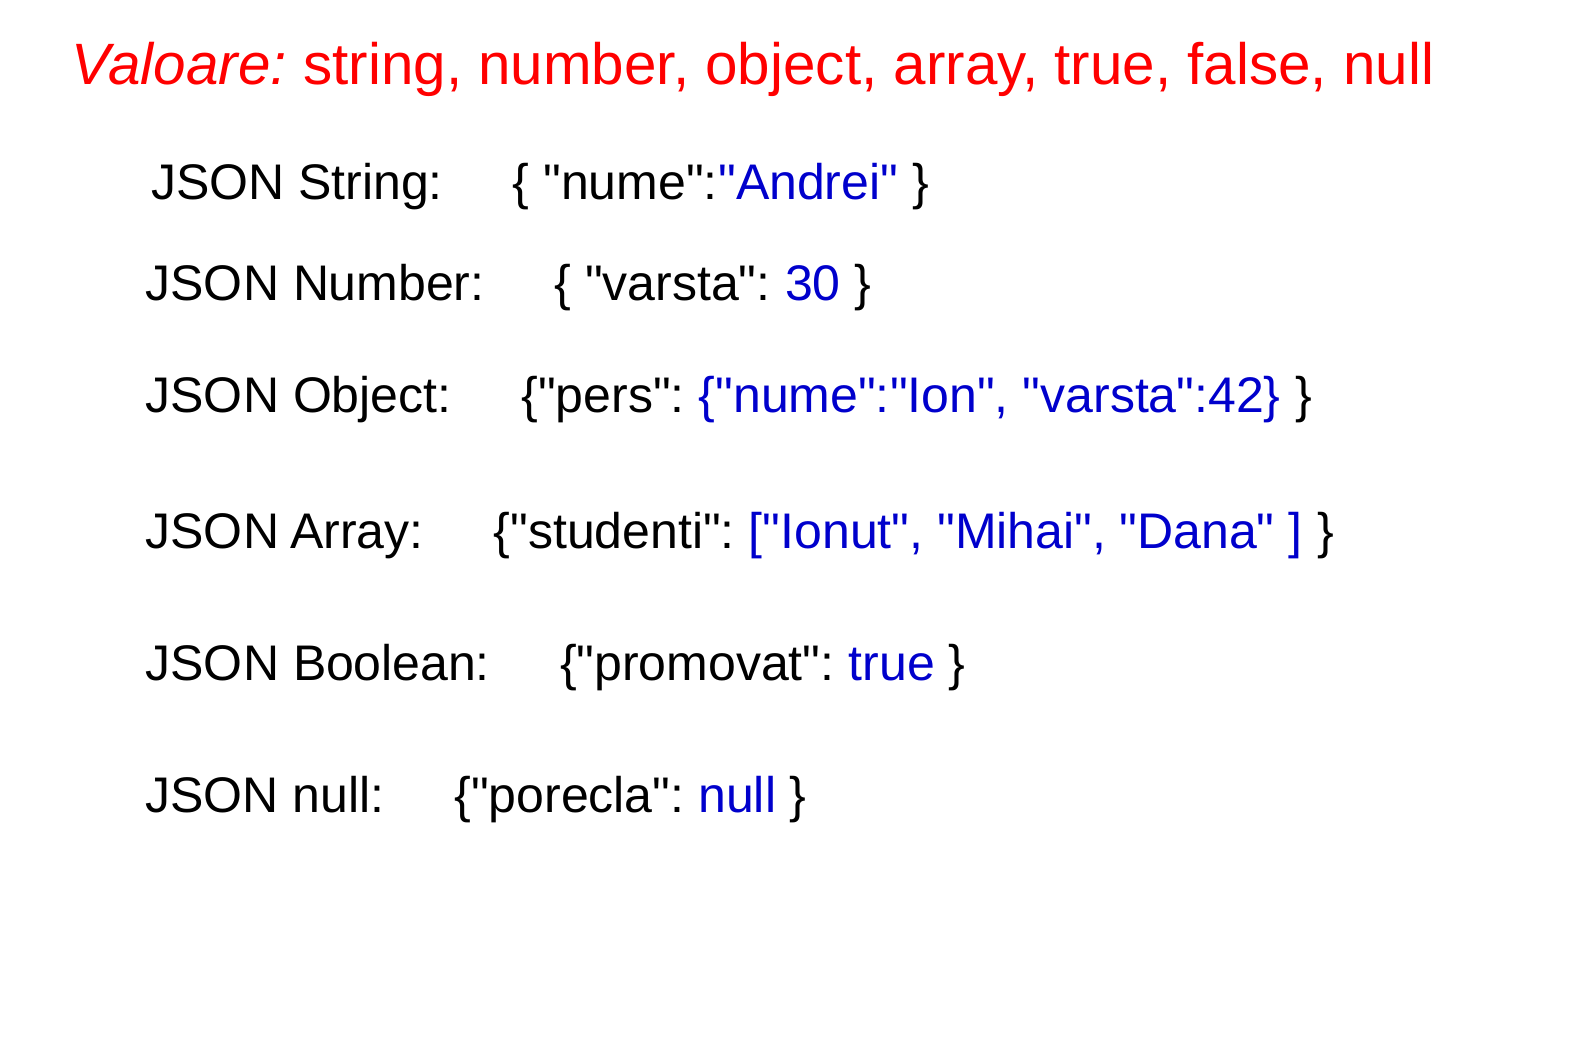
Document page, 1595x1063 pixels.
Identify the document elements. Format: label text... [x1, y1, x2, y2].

text_box JSON Object: {"pers": {"nume":"Ion", "varsta":42} } [130, 359, 1341, 431]
text_box JSON String: { "nume":"Andrei" } [136, 170, 958, 218]
text_box Valoare: string, number, object, array, true, false, null [56, 24, 1489, 170]
text_box JSON Array: {"studenti": ["Ionut", "Mihai", "Dana" ] } [130, 496, 1363, 567]
text_box JSON Number: { "varsta": 30 } [130, 248, 901, 319]
text_box JSON null: {"porecla": null } [131, 759, 836, 831]
text_box JSON Boolean: {"promovat": true } [130, 627, 995, 699]
